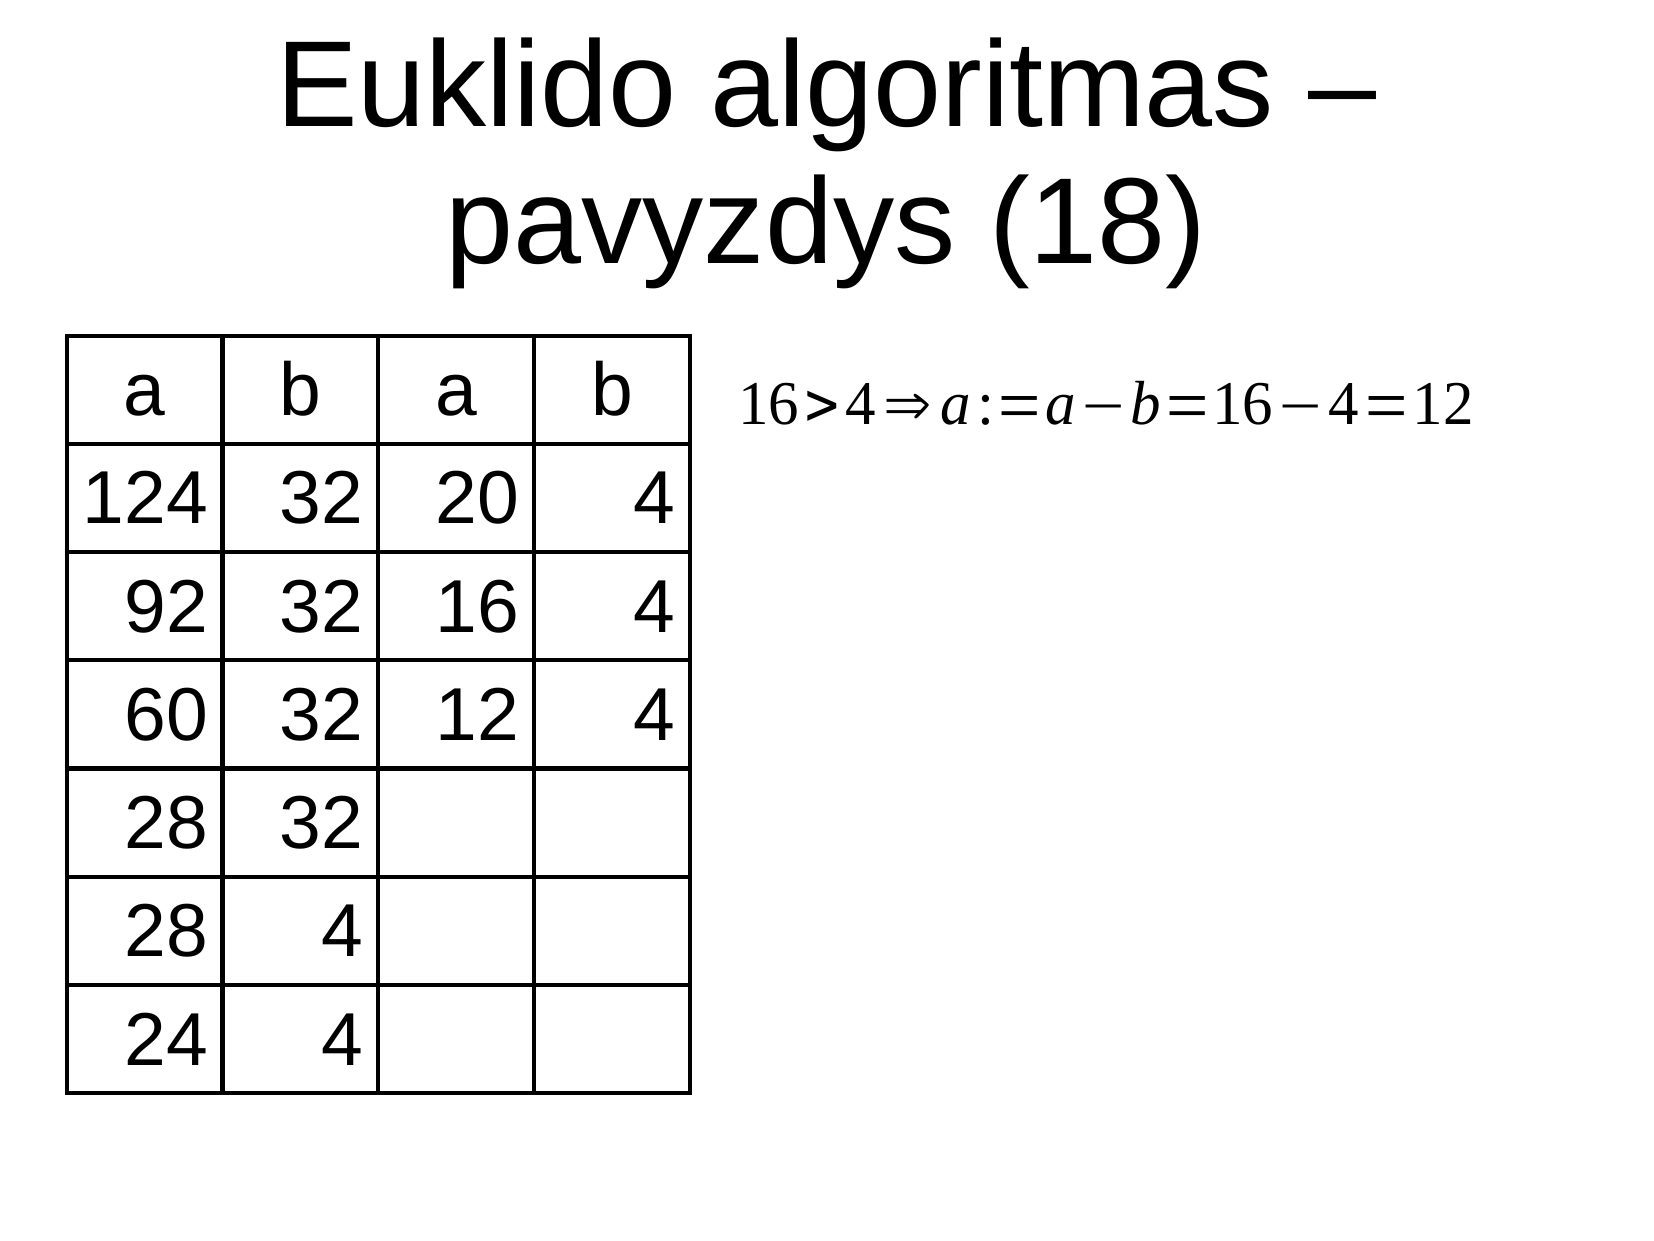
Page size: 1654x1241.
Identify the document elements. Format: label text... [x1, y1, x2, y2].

table_header a [69, 338, 220, 442]
table_header b [536, 338, 688, 442]
table_header b [225, 338, 376, 442]
table_cell 4 [225, 879, 376, 983]
table_cell [536, 987, 688, 1091]
table_header a [380, 338, 532, 442]
table_cell 32 [225, 771, 376, 875]
table_cell 4 [225, 987, 376, 1091]
table_cell 4 [536, 446, 688, 550]
table_cell 24 [69, 987, 220, 1091]
table_cell 12 [380, 662, 532, 766]
table_cell 20 [380, 446, 532, 550]
table_cell 32 [225, 554, 376, 658]
chart [732, 368, 1480, 438]
table_cell [536, 879, 688, 983]
table_cell 28 [69, 771, 220, 875]
table_cell 4 [536, 554, 688, 658]
title Euklido algoritmas – pavyzdys (18) [82, 16, 1571, 290]
table_cell 92 [69, 554, 220, 658]
table_cell [380, 771, 532, 875]
table_cell [380, 987, 532, 1091]
table_cell 4 [536, 662, 688, 766]
table_cell [536, 771, 688, 875]
table_cell 60 [69, 662, 220, 766]
table_cell 16 [380, 554, 532, 658]
table_cell 28 [69, 879, 220, 983]
table_cell 32 [225, 662, 376, 766]
table_cell [380, 879, 532, 983]
table_cell 32 [225, 446, 376, 550]
table_cell 124 [69, 446, 220, 550]
